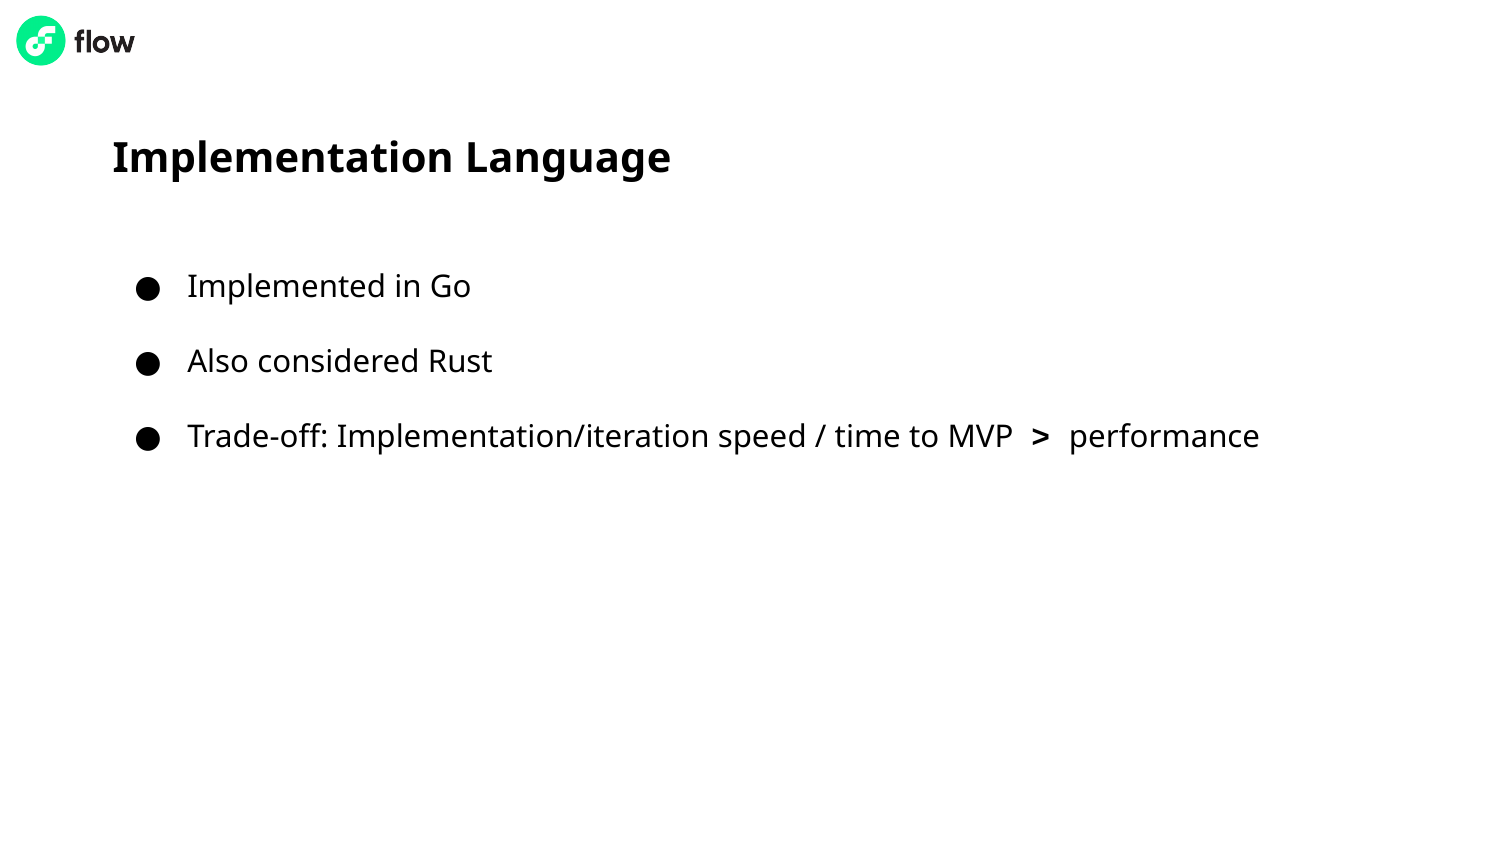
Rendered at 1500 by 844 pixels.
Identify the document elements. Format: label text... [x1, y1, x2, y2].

text_box Implemented in Go Also considered Rust Trade-off: Implementation/iteration speed / time to MVP > performance [97, 214, 1409, 777]
text_box Implementation Language [97, 115, 820, 197]
picture [14, 14, 137, 67]
